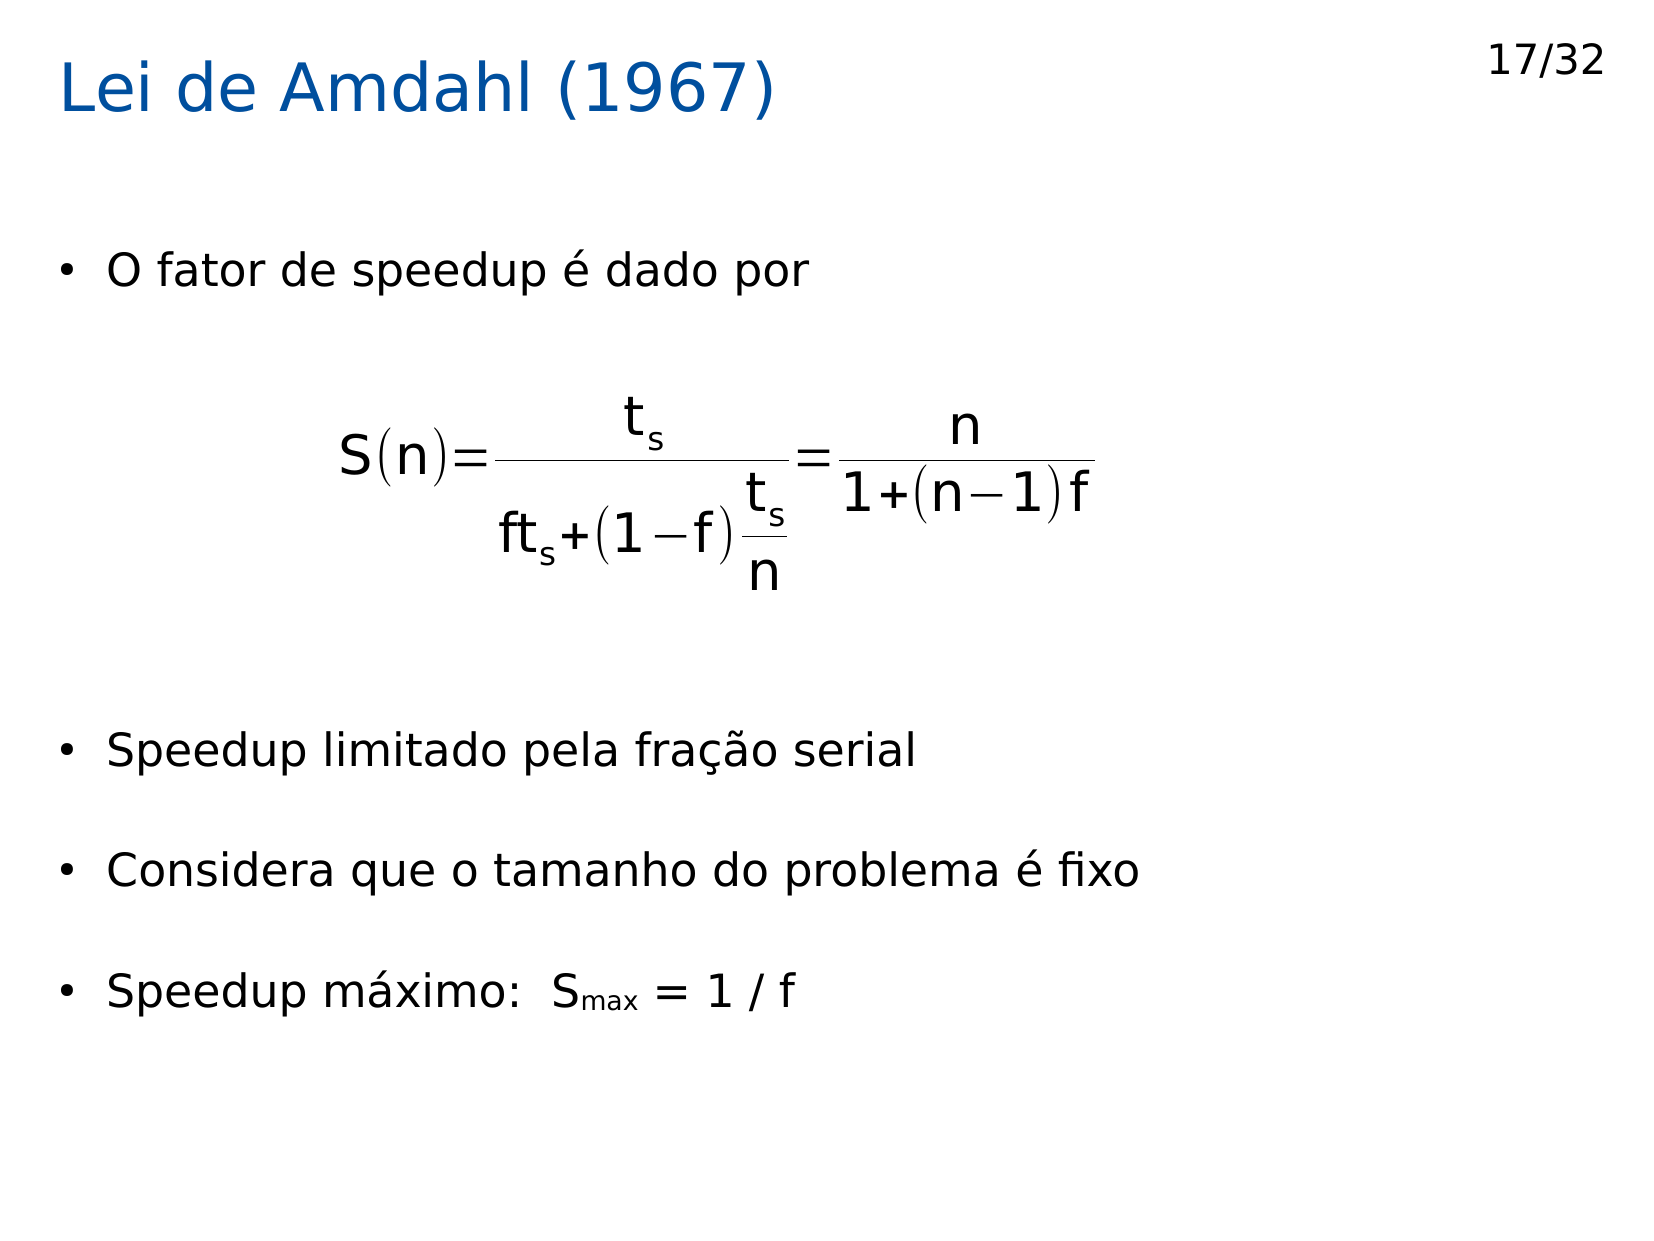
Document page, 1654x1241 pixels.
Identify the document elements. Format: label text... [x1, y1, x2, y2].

chart [330, 385, 1104, 603]
list O fator de speedup é dado por Speedup limitado pela fração serial Considera que o tamanho do problema é fixo Speedup máximo: Smax = 1 / f [59, 236, 1595, 1211]
title Lei de Amdahl (1967) [59, 29, 1506, 148]
